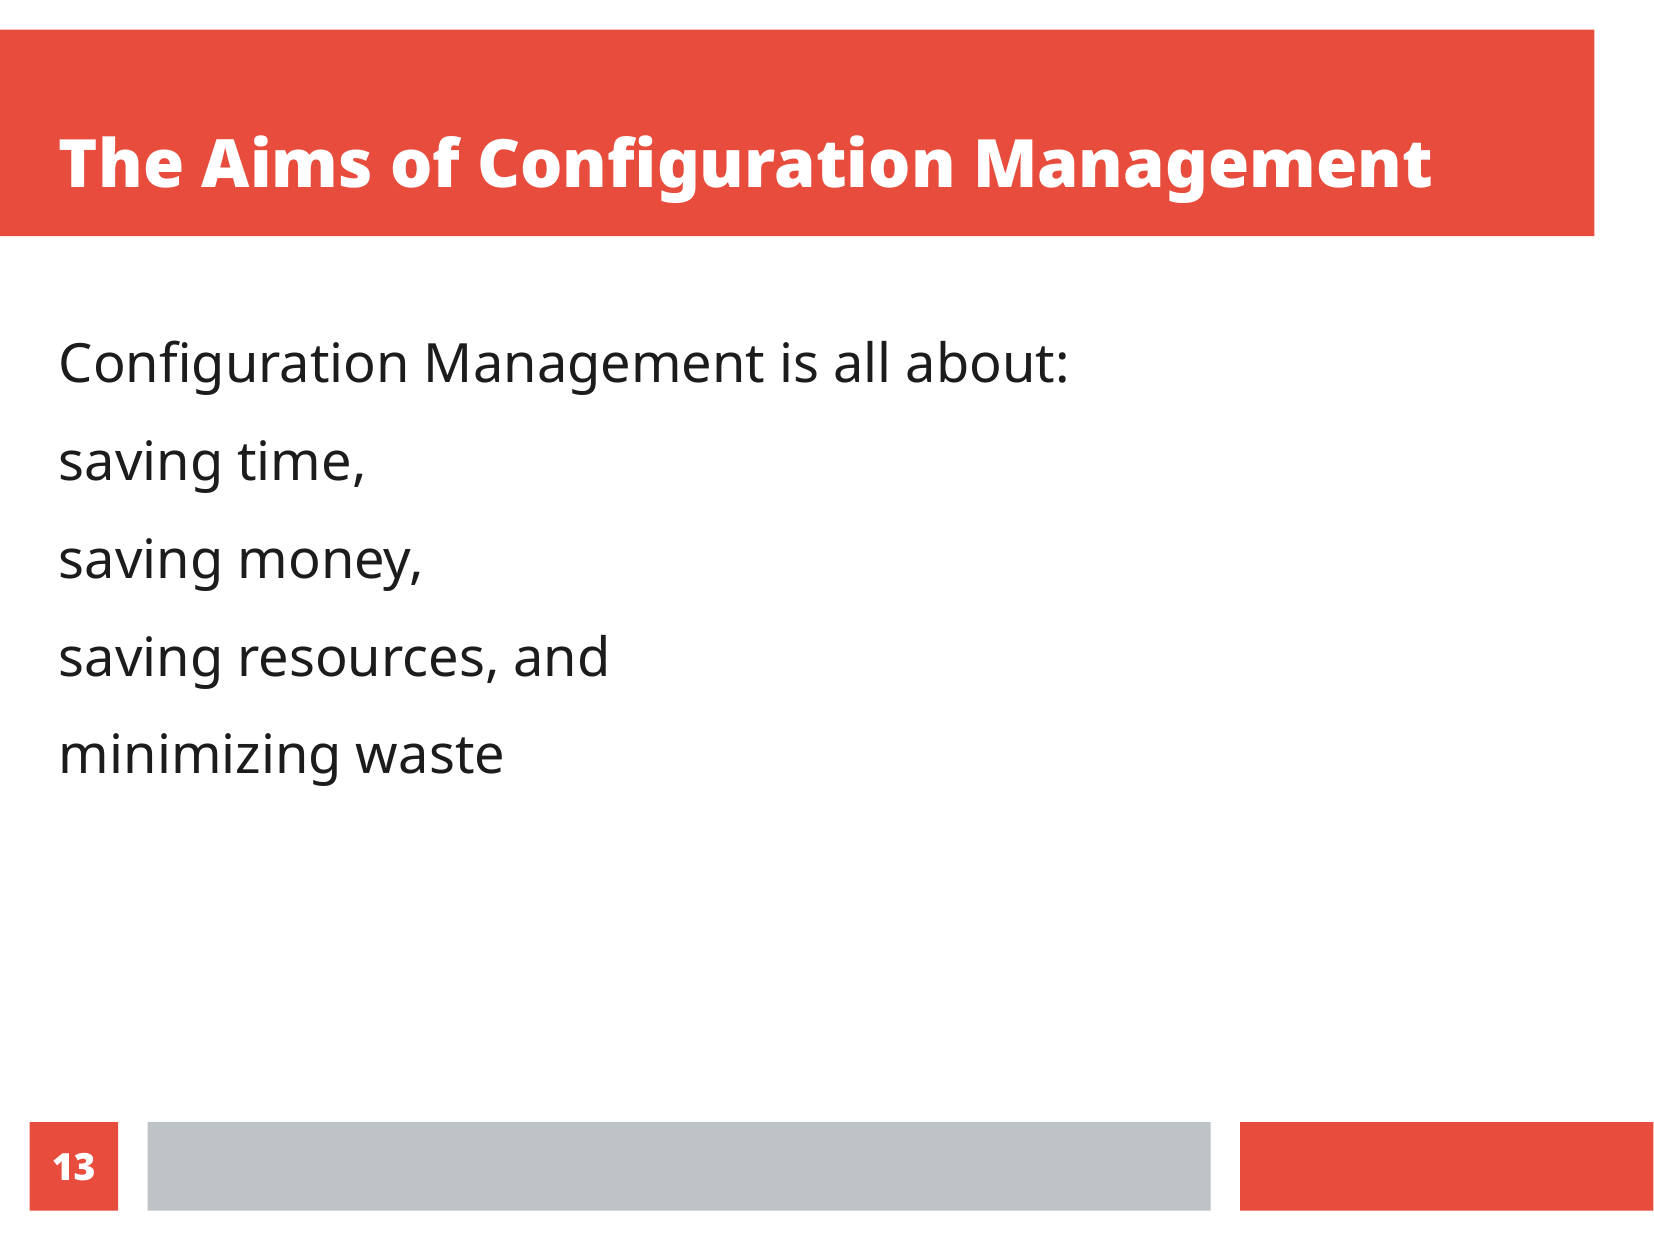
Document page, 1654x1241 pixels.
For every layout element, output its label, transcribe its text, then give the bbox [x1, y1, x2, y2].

title The Aims of Configuration Management [59, 59, 1595, 207]
list Configuration Management is all about: saving time, saving money, saving resources, and minimizing waste [59, 324, 1565, 1093]
